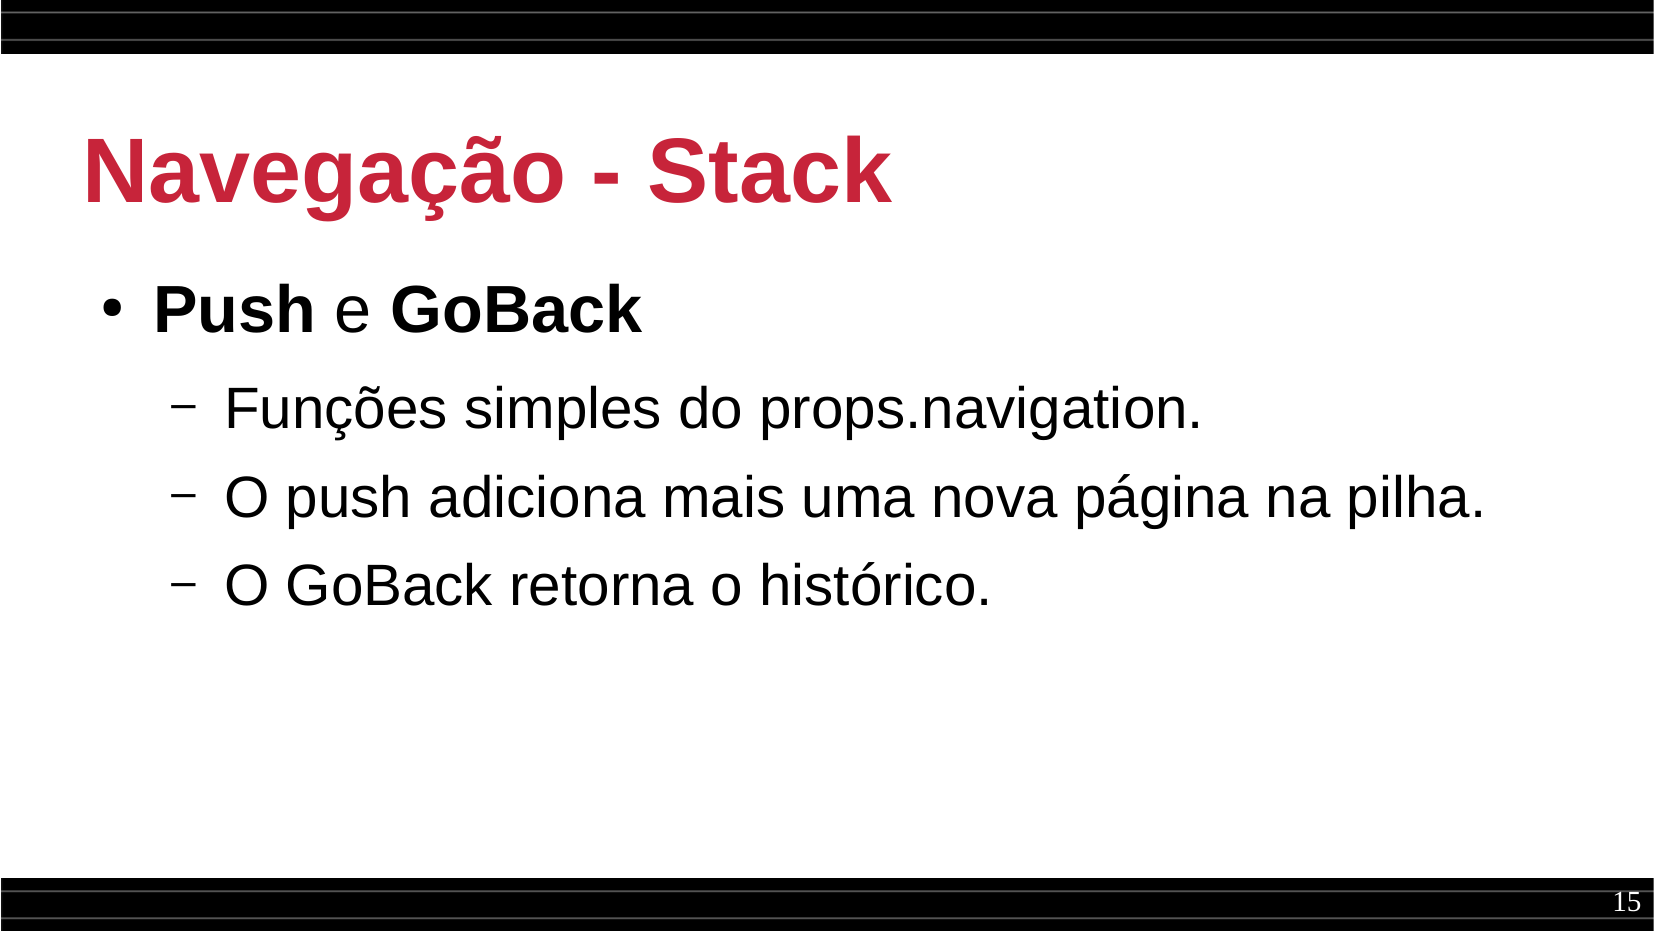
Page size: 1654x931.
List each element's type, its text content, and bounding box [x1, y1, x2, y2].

list Push e GoBack Funções simples do props.navigation. O push adiciona mais uma nova página na pilha. O GoBack retorna o histórico. [82, 271, 1571, 758]
title Navegação - Stack [82, 92, 1571, 249]
picture [1, 0, 1654, 54]
picture [1, 878, 1654, 931]
